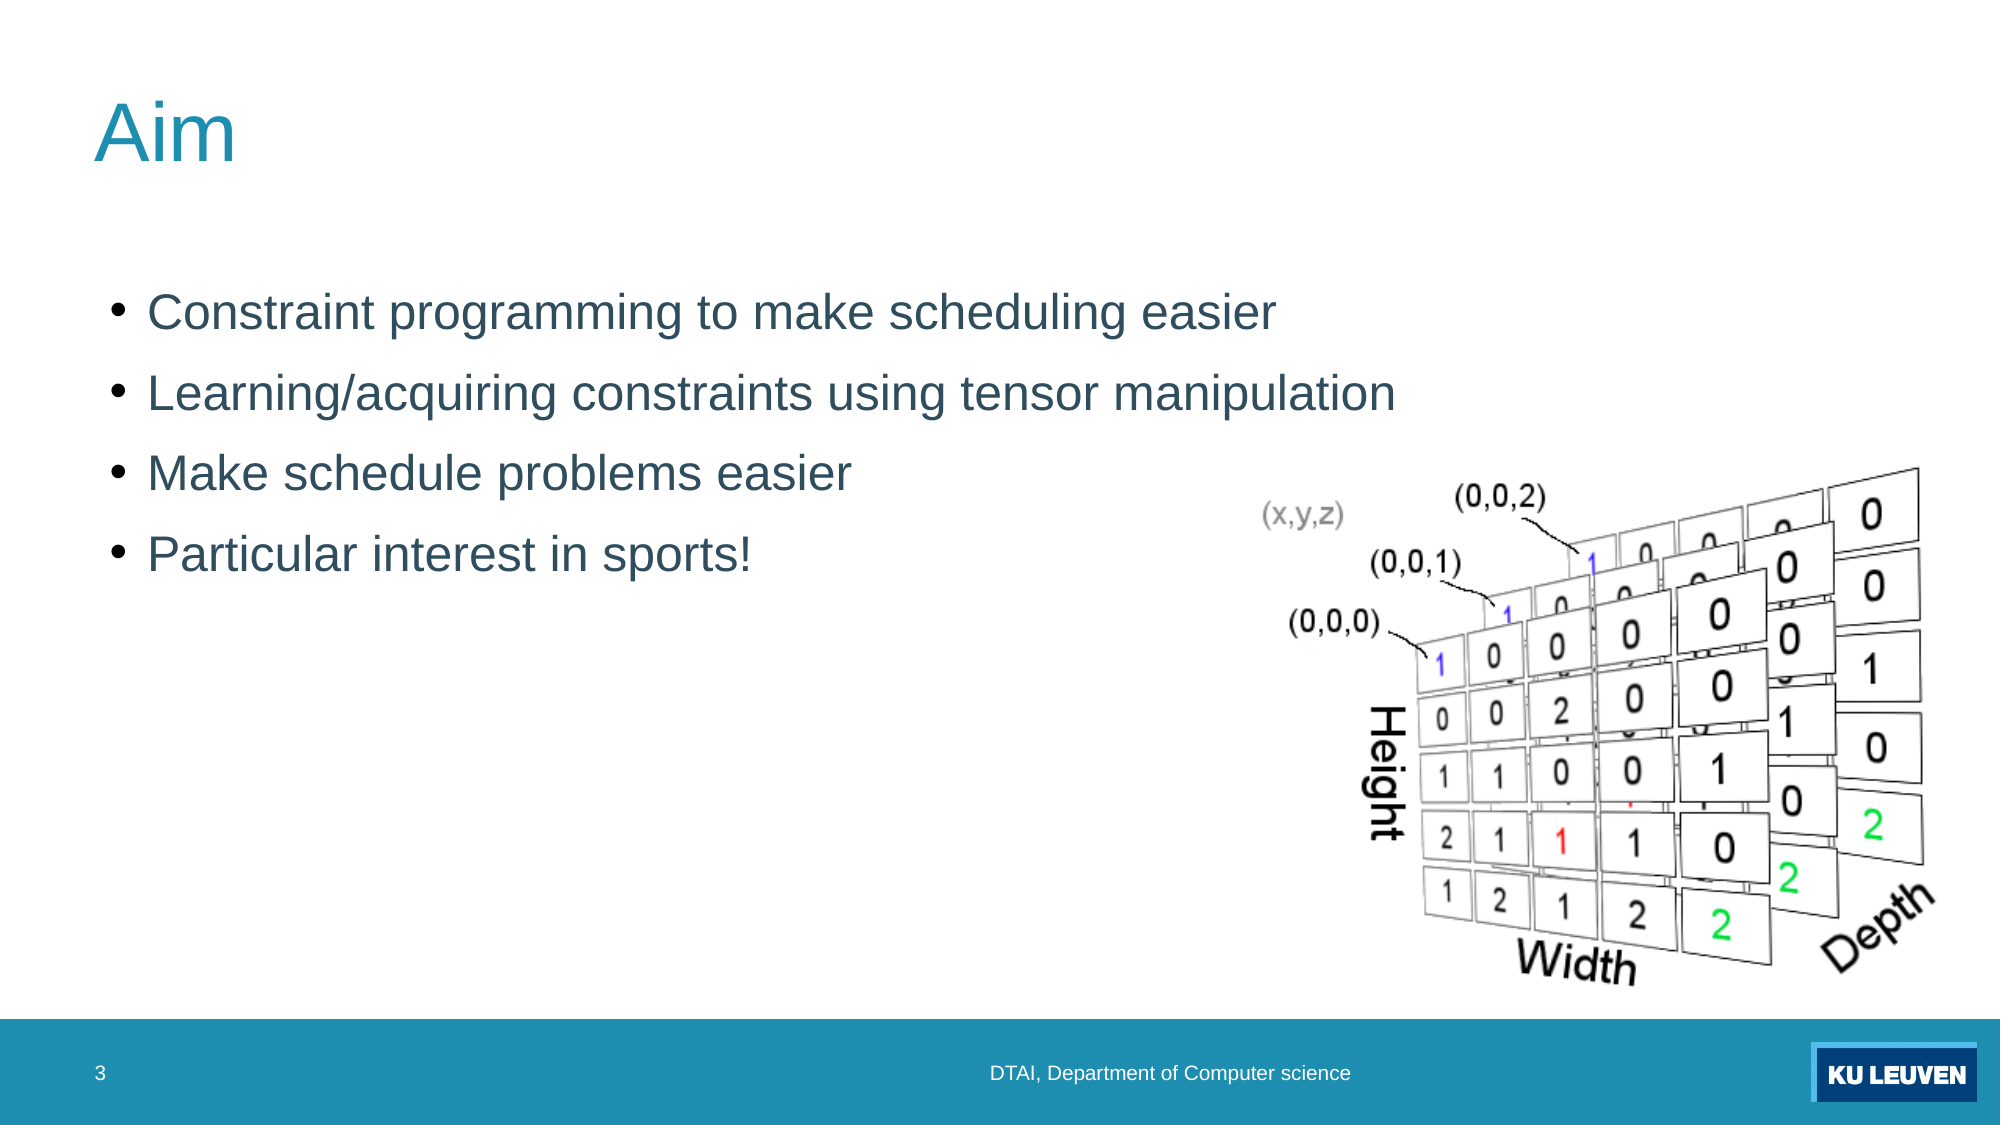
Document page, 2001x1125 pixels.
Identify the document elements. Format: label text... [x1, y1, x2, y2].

picture [1811, 1042, 1977, 1102]
text_box <number> [94, 1018, 201, 1125]
title Aim [94, 33, 1906, 223]
text_box DTAI, Department of Computer science [989, 1018, 1809, 1125]
picture [1196, 443, 2000, 1008]
list Constraint programming to make scheduling easier Learning/acquiring constraints using tensor manipulation Make schedule problems easier Particular interest in sports! [94, 271, 1906, 1004]
